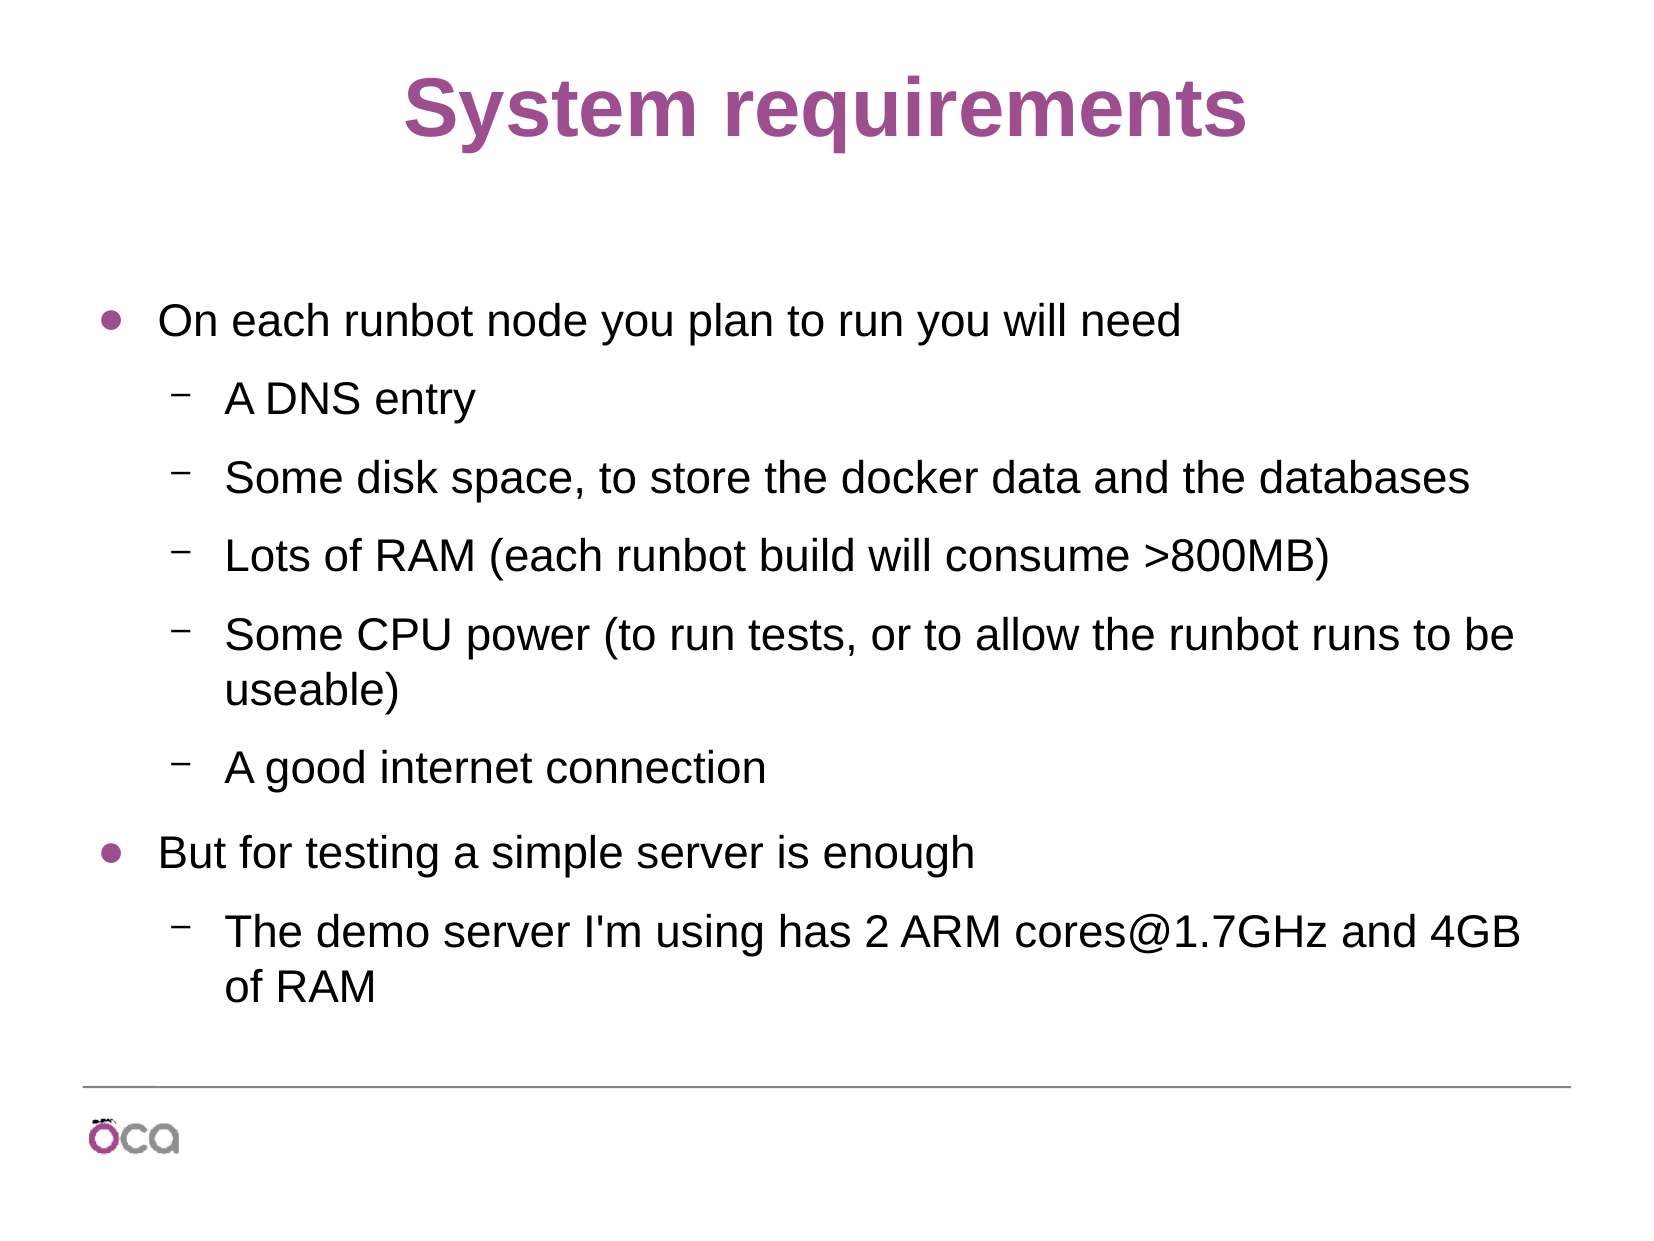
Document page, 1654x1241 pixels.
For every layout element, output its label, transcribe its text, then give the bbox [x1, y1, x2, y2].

list On each runbot node you plan to run you will need A DNS entry Some disk space, to store the docker data and the databases Lots of RAM (each runbot build will consume >800MB) Some CPU power (to run tests, or to allow the runbot runs to be useable) A good internet connection But for testing a simple server is enough The demo server I'm using has 2 ARM cores@1.7GHz and 4GB of RAM [82, 290, 1571, 1010]
picture [82, 1089, 186, 1191]
title System requirements [82, 0, 1571, 207]
